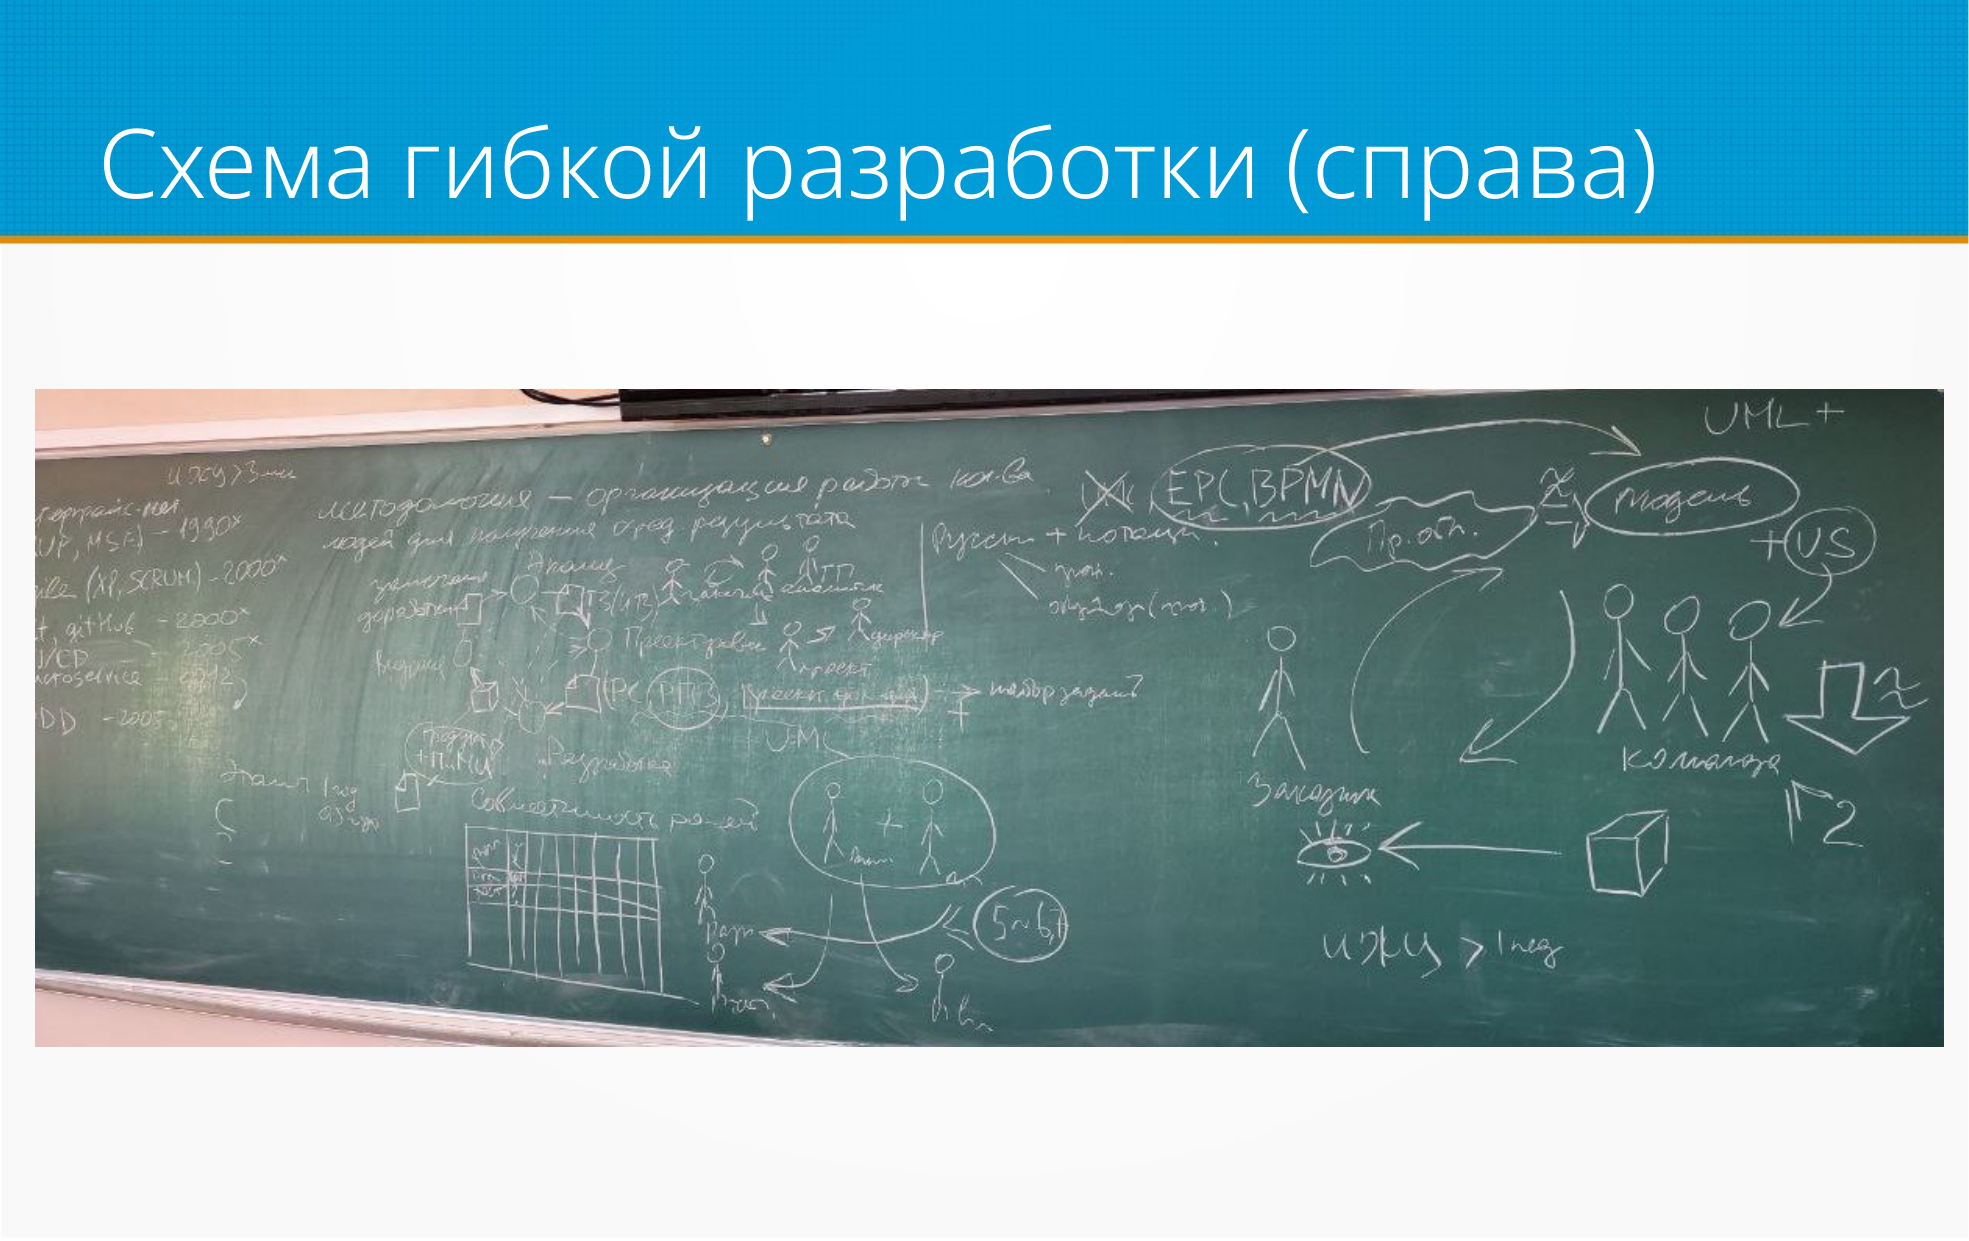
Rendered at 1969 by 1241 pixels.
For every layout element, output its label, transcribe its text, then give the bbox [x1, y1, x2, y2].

title Схема гибкой разработки (справа) [98, 19, 1870, 227]
picture [0, 233, 1969, 1241]
